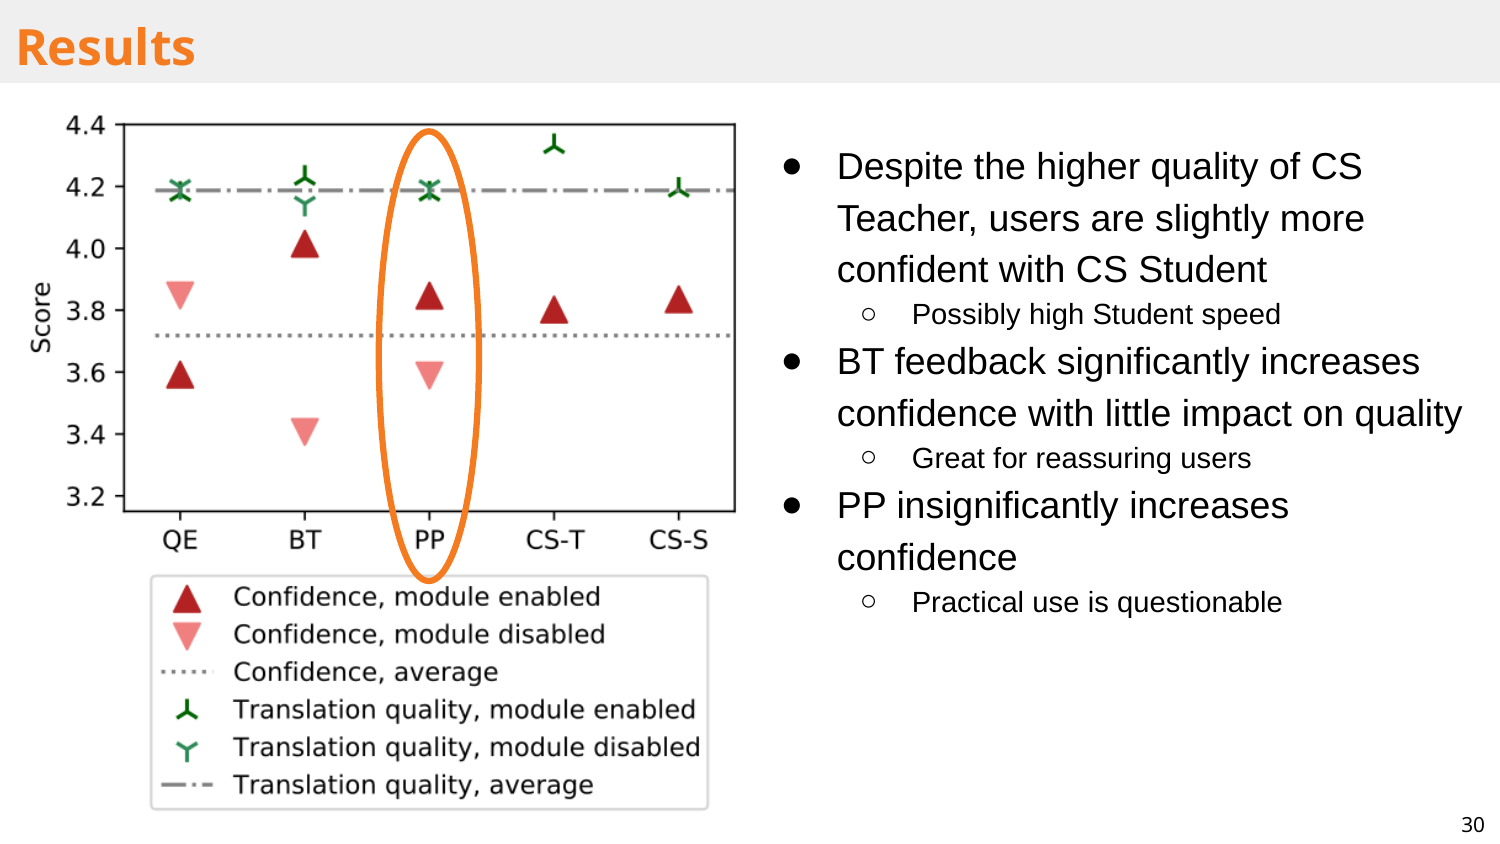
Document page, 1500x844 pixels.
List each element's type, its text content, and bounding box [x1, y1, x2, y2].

slide_number <number> [1410, 807, 1500, 844]
picture [24, 107, 747, 819]
title Results [0, 0, 1500, 83]
list Despite the higher quality of CS Teacher, users are slightly more confident with CS Student Possibly high Student speed BT feedback significantly increases confidence with little impact on quality Great for reassuring users PP insignificantly increases confidence Practical use is questionable [747, 120, 1487, 778]
